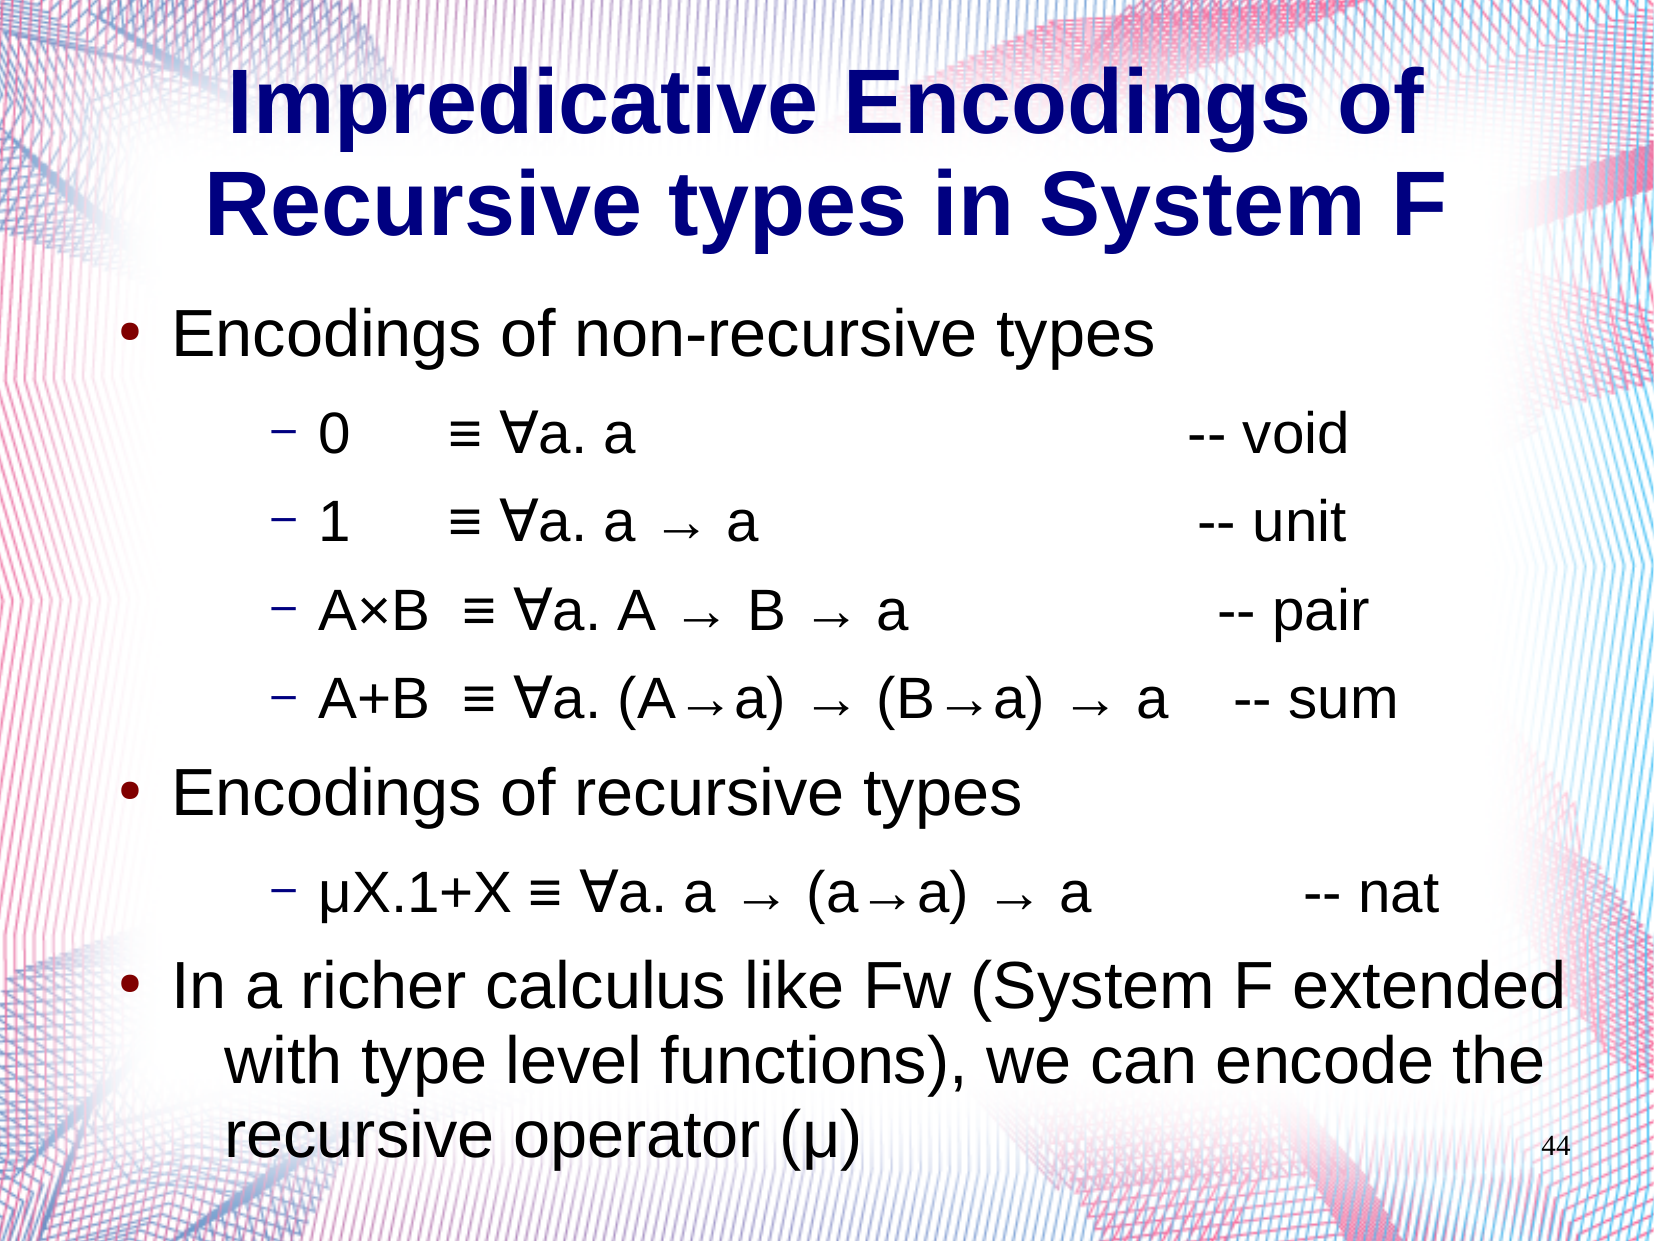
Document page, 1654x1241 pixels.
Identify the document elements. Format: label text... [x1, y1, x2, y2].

list Encodings of non-recursive types 0 ≡ ∀a. a -- void 1 ≡ ∀a. a → a -- unit A×B ≡ ∀a. A → B → a -- pair A+B ≡ ∀a. (A→a) → (B→a) → a -- sum Encodings of recursive types μX.1+X ≡ ∀a. a → (a→a) → a -- nat In a richer calculus like Fw (System F extended with type level functions), we can encode the recursive operator (μ) [82, 296, 1571, 1173]
title Impredicative Encodings of Recursive types in System F [82, 49, 1571, 257]
picture [0, 0, 1654, 1241]
